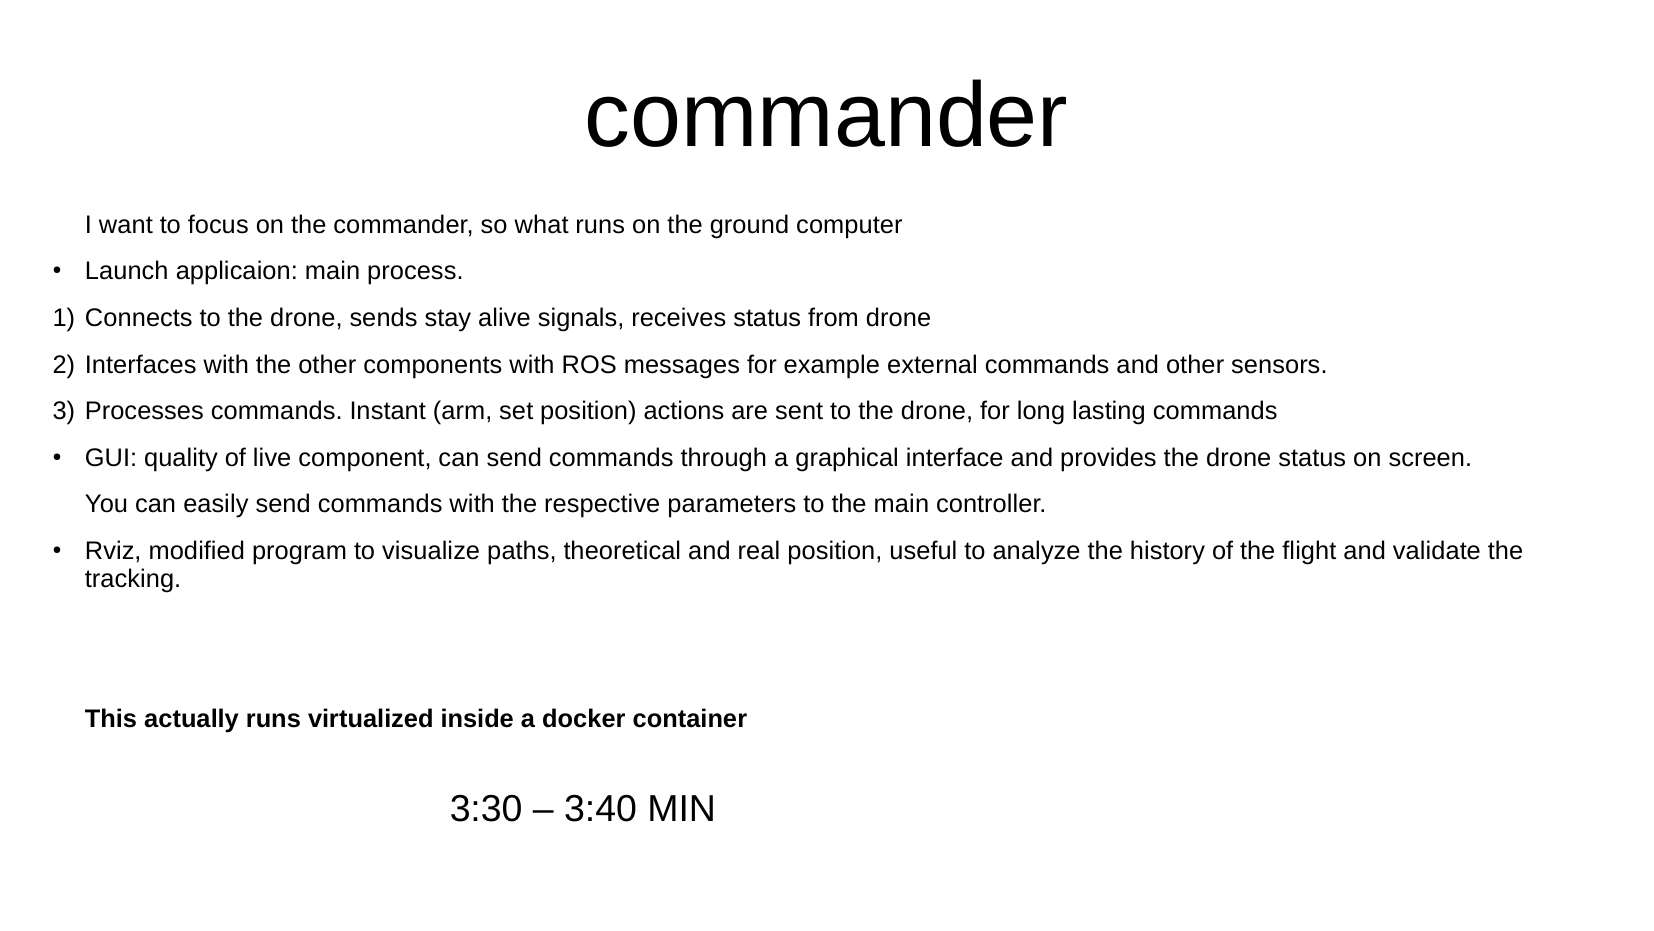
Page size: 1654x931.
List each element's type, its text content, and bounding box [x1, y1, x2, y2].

title commander [82, 37, 1571, 193]
list I want to focus on the commander, so what runs on the ground computer Launch applicaion: main process. Connects to the drone, sends stay alive signals, receives status from drone Interfaces with the other components with ROS messages for example external commands and other sensors. Processes commands. Instant (arm, set position) actions are sent to the drone, for long lasting commands GUI: quality of live component, can send commands through a graphical interface and provides the drone status on screen. You can easily send commands with the respective parameters to the main controller. Rviz, modified program to visualize paths, theoretical and real position, useful to analyze the history of the flight and validate the tracking. This actually runs virtualized inside a docker container [41, 210, 1531, 751]
text_box 3:30 – 3:40 MIN [435, 780, 961, 837]
